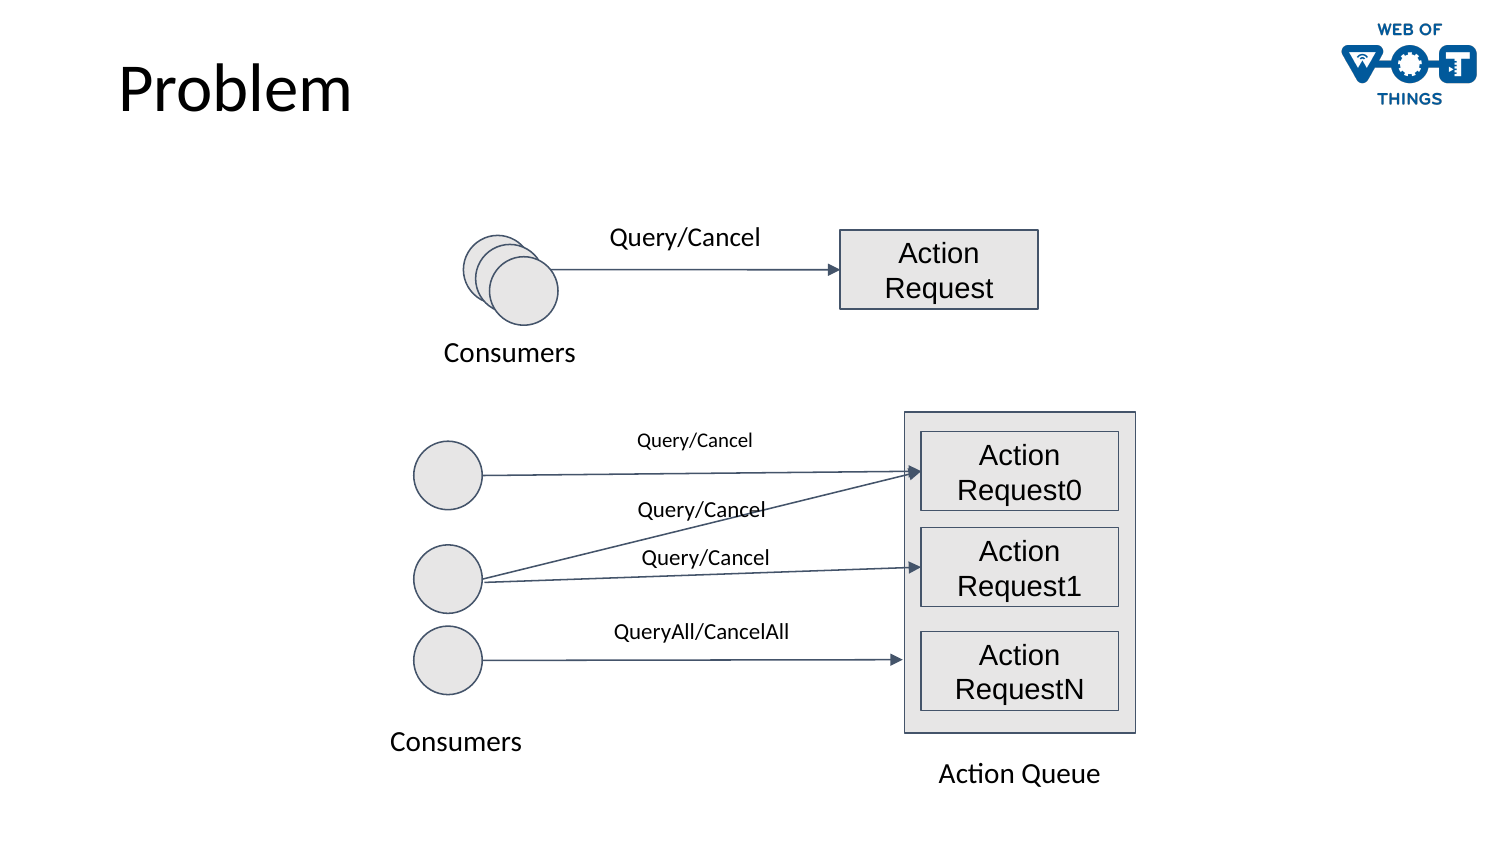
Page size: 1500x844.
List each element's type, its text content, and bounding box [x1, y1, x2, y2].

text_box Action Request [840, 230, 1038, 310]
text_box Query/Cancel [603, 411, 787, 467]
title Problem [103, 44, 1397, 161]
text_box Query/Cancel [610, 479, 794, 537]
text_box Consumers [418, 318, 602, 384]
text_box [413, 441, 483, 510]
text_box Action RequestN [920, 631, 1119, 711]
picture [1326, 14, 1492, 114]
text_box Action Queue [922, 739, 1117, 805]
text_box QueryAll/CancelAll [594, 601, 809, 660]
text_box Action Request1 [920, 527, 1119, 607]
text_box [413, 544, 483, 614]
text_box Consumers [364, 707, 548, 773]
text_box Action Request0 [920, 431, 1119, 511]
text_box Query/Cancel [594, 203, 778, 267]
text_box [413, 626, 483, 695]
text_box [463, 235, 559, 326]
text_box Query/Cancel [614, 527, 798, 586]
text_box [904, 411, 1136, 734]
